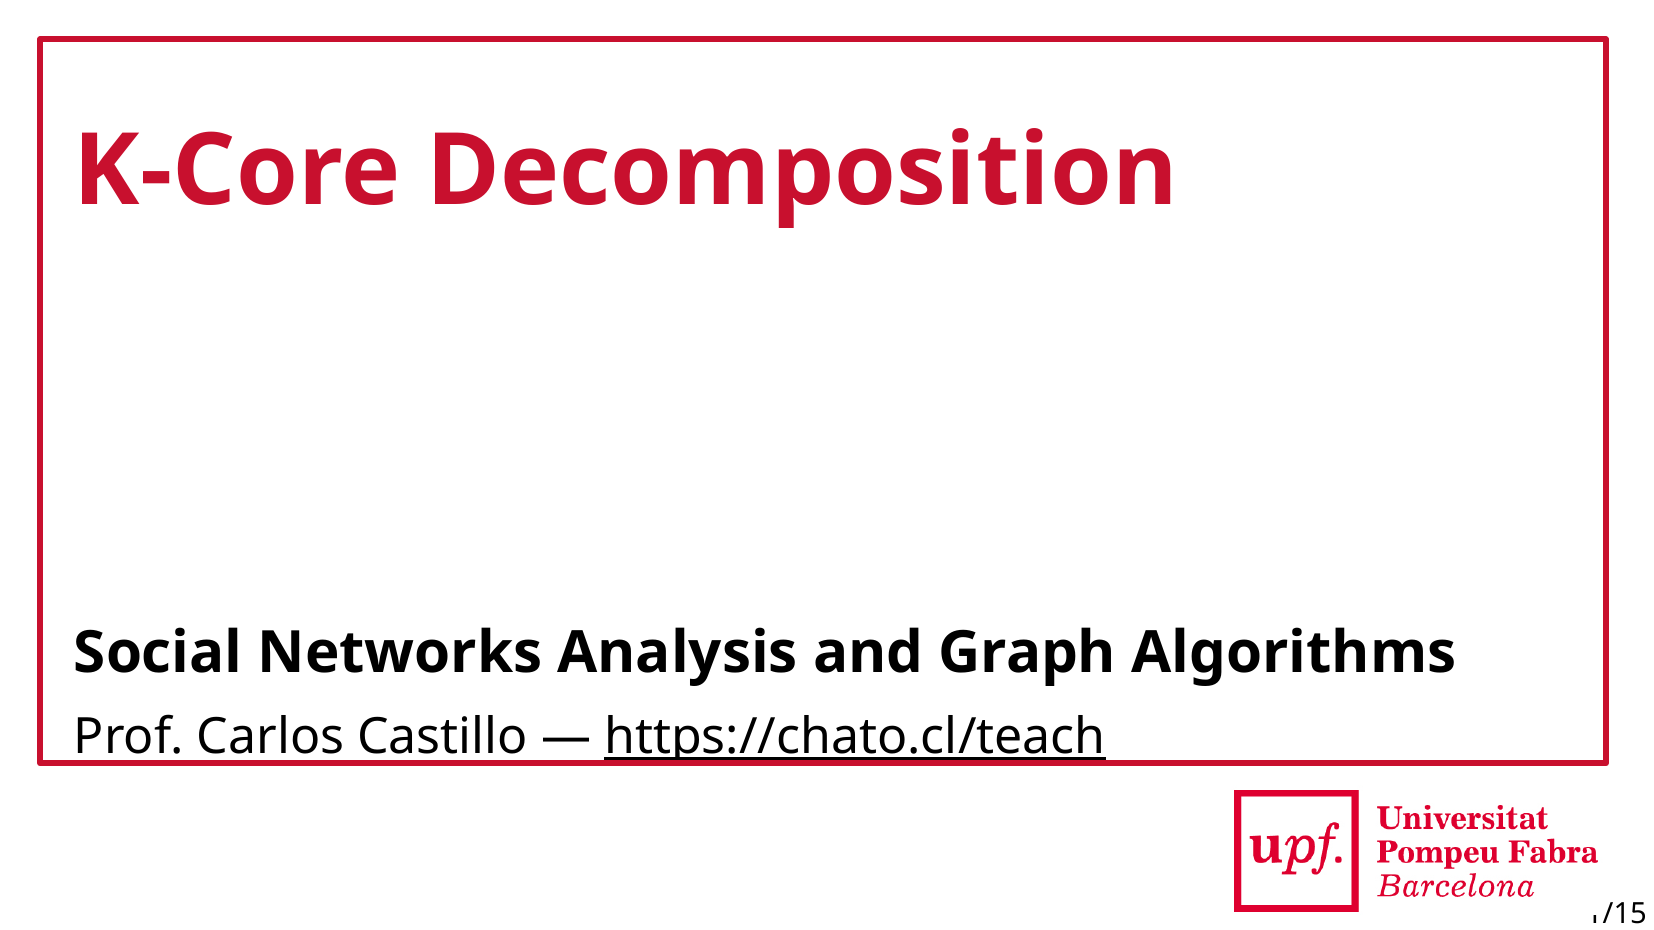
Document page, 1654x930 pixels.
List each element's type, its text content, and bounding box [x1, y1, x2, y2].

text_box K-Core Decomposition Social Networks Analysis and Graph Algorithms Prof. Carlos Castillo — https://chato.cl/teach [73, 77, 1562, 730]
picture [1229, 784, 1603, 915]
chart [770, 589, 889, 649]
